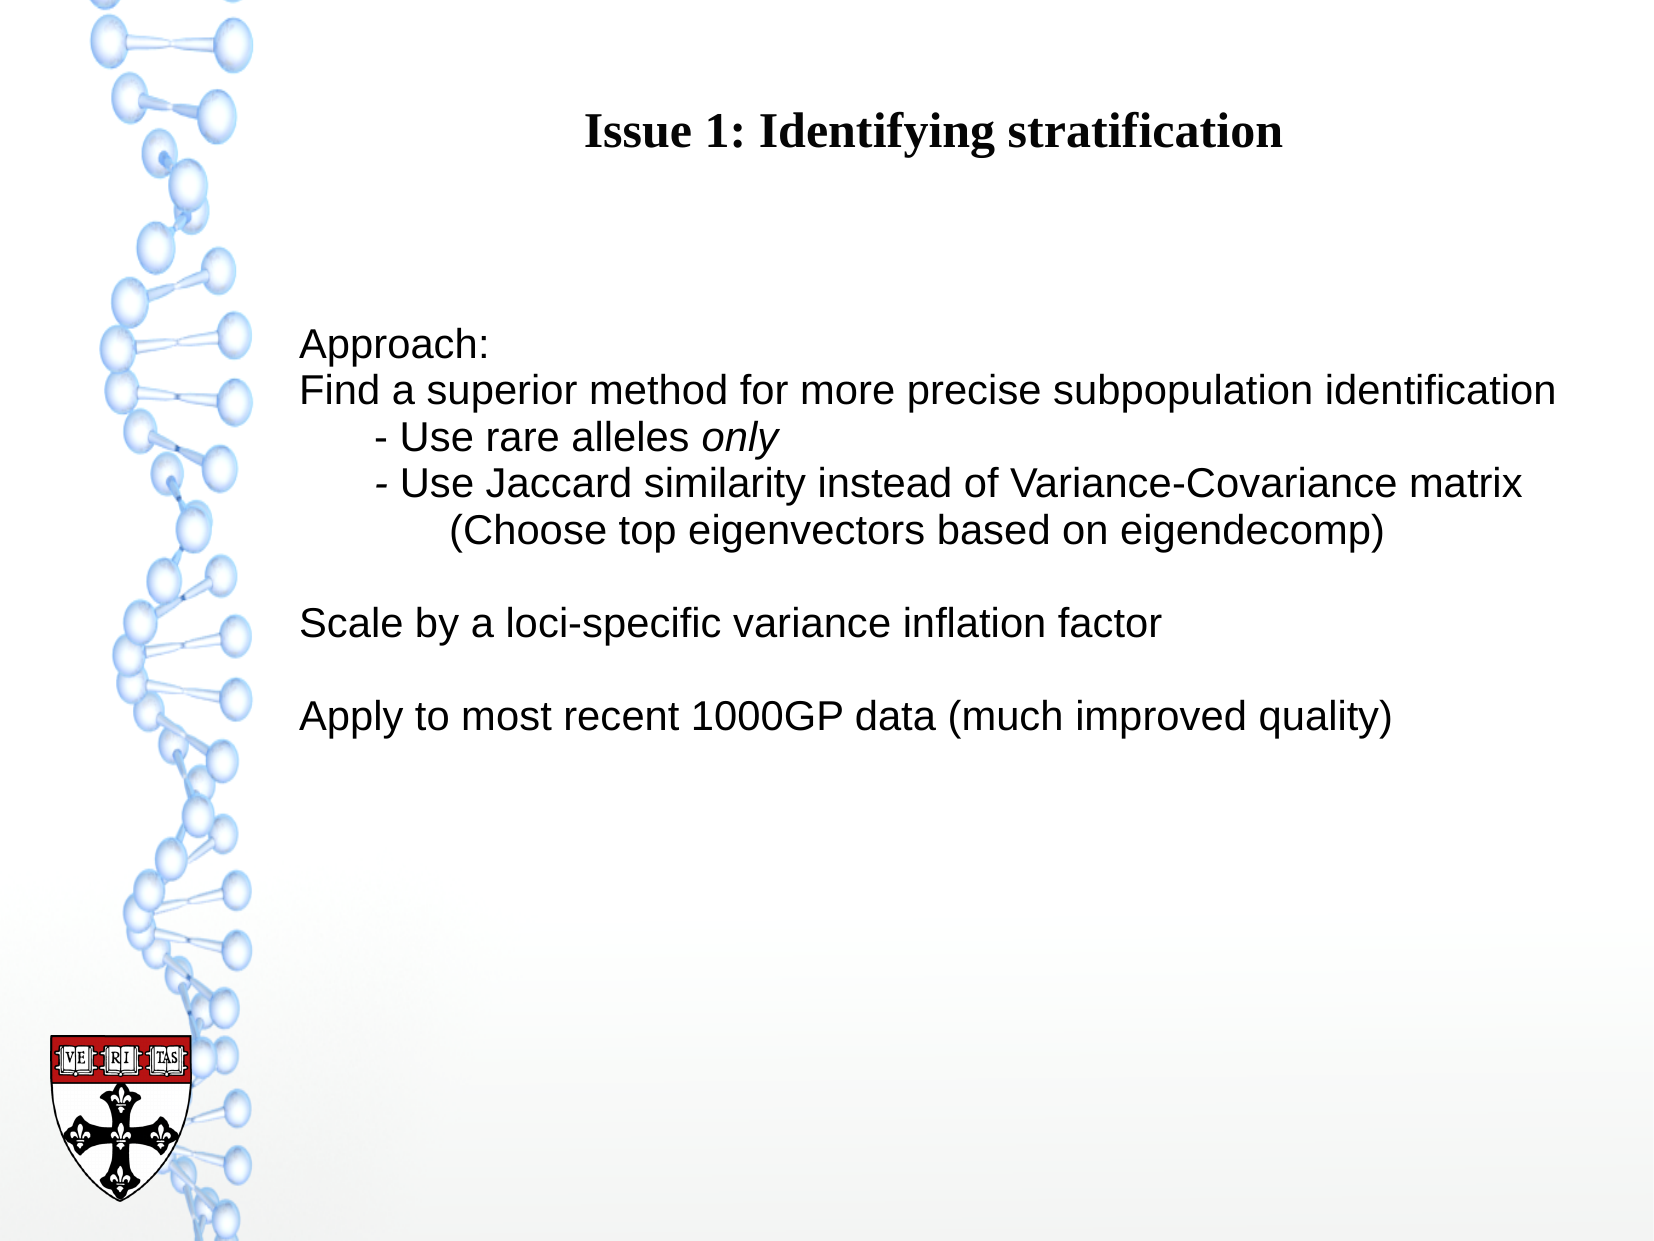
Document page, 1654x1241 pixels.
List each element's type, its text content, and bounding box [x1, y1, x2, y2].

title Issue 1: Identifying stratification [271, 77, 1597, 185]
text_box Approach: Find a superior method for more precise subpopulation identification - Use rare alleles only - Use Jaccard similarity instead of Variance-Covariance matrix (Choose top eigenvectors based on eigendecomp) Scale by a loci-specific variance inflation factor Apply to most recent 1000GP data (much improved quality) [284, 266, 1588, 938]
picture [0, 0, 1654, 1241]
